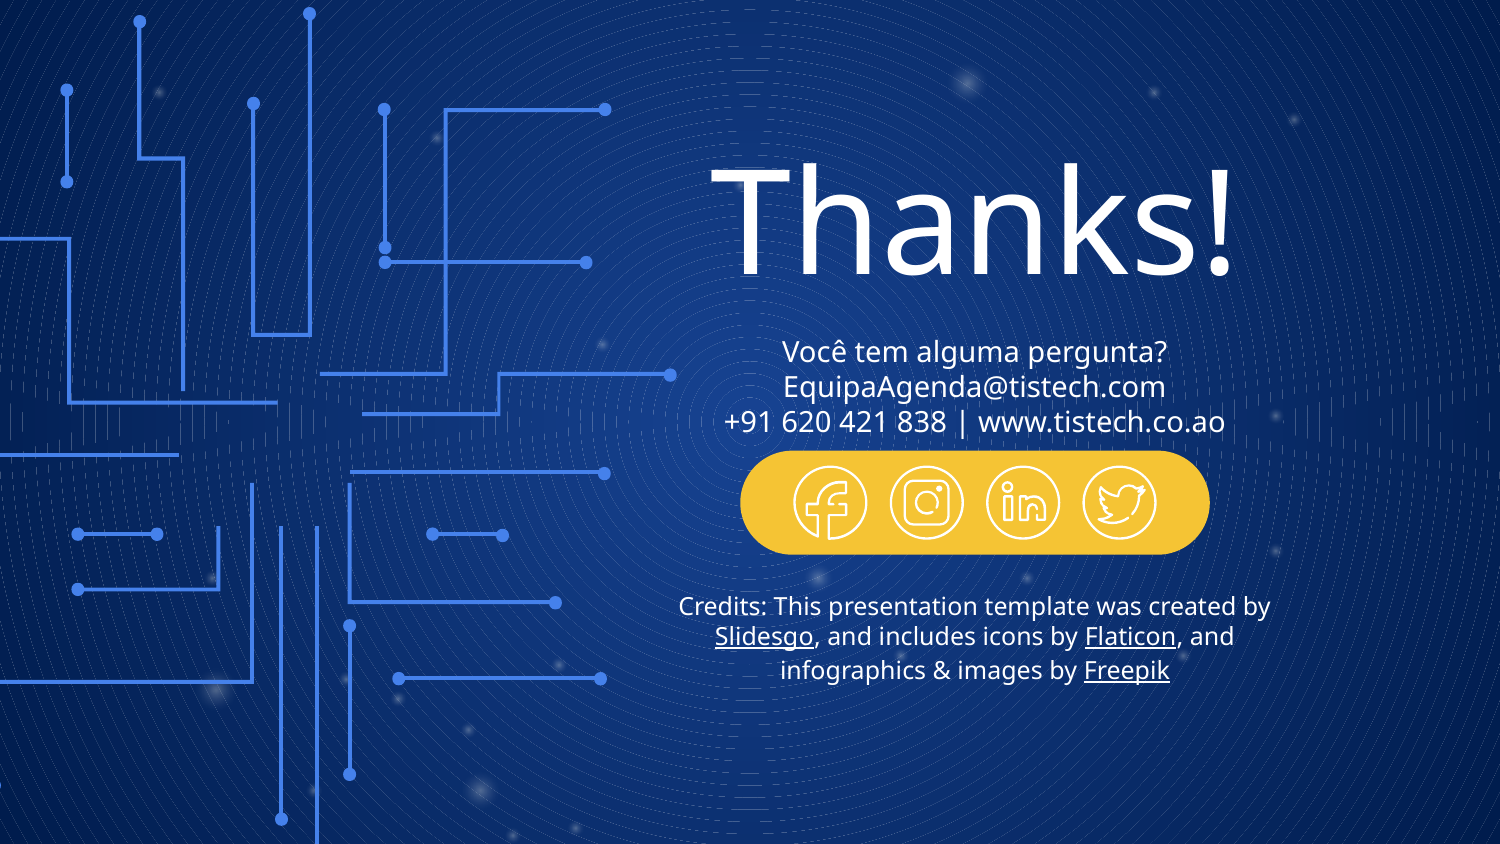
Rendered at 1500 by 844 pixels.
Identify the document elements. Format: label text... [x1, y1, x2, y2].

title Thanks! [656, 131, 1294, 283]
subtitle Você tem alguma pergunta? EquipaAgenda@tistech.com +91 620 421 838 | www.tistech.co.ao [656, 283, 1294, 428]
text_box [740, 450, 1210, 555]
